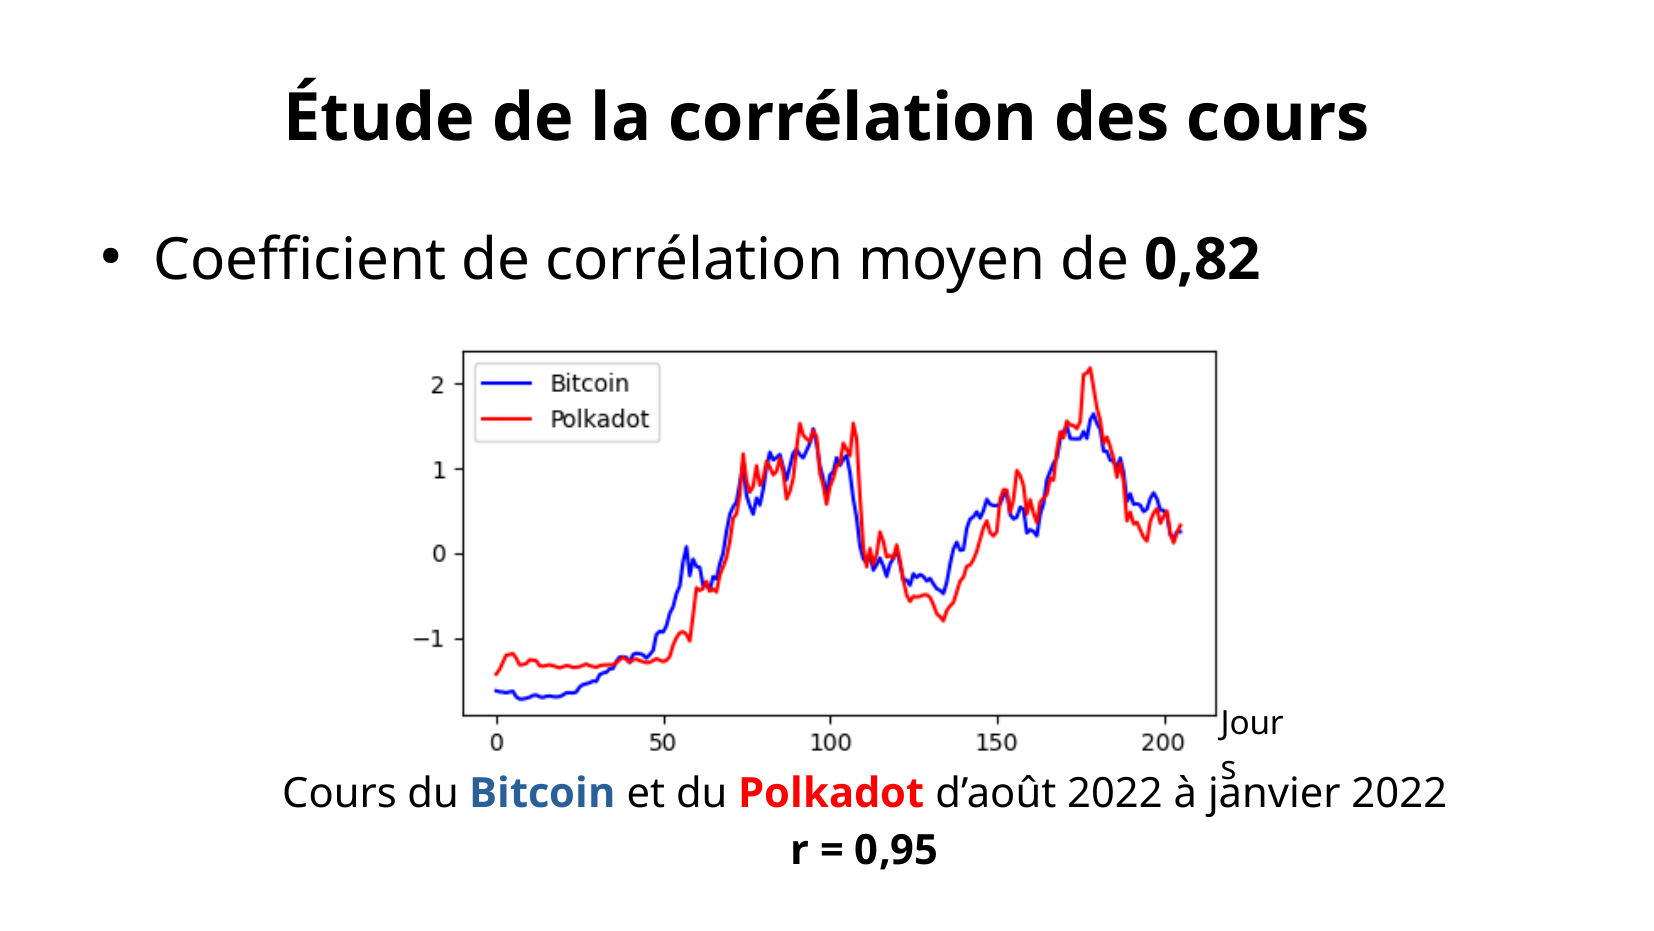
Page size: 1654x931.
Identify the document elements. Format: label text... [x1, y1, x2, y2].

title Étude de la corrélation des cours [82, 37, 1571, 193]
picture [341, 295, 1312, 768]
text_box Jours [1205, 691, 1312, 758]
text_box Cours du Bitcoin et du Polkadot d’août 2022 à janvier 2022 r = 0,95 [267, 755, 1387, 898]
list Coefficient de corrélation moyen de 0,82 [82, 217, 1571, 757]
